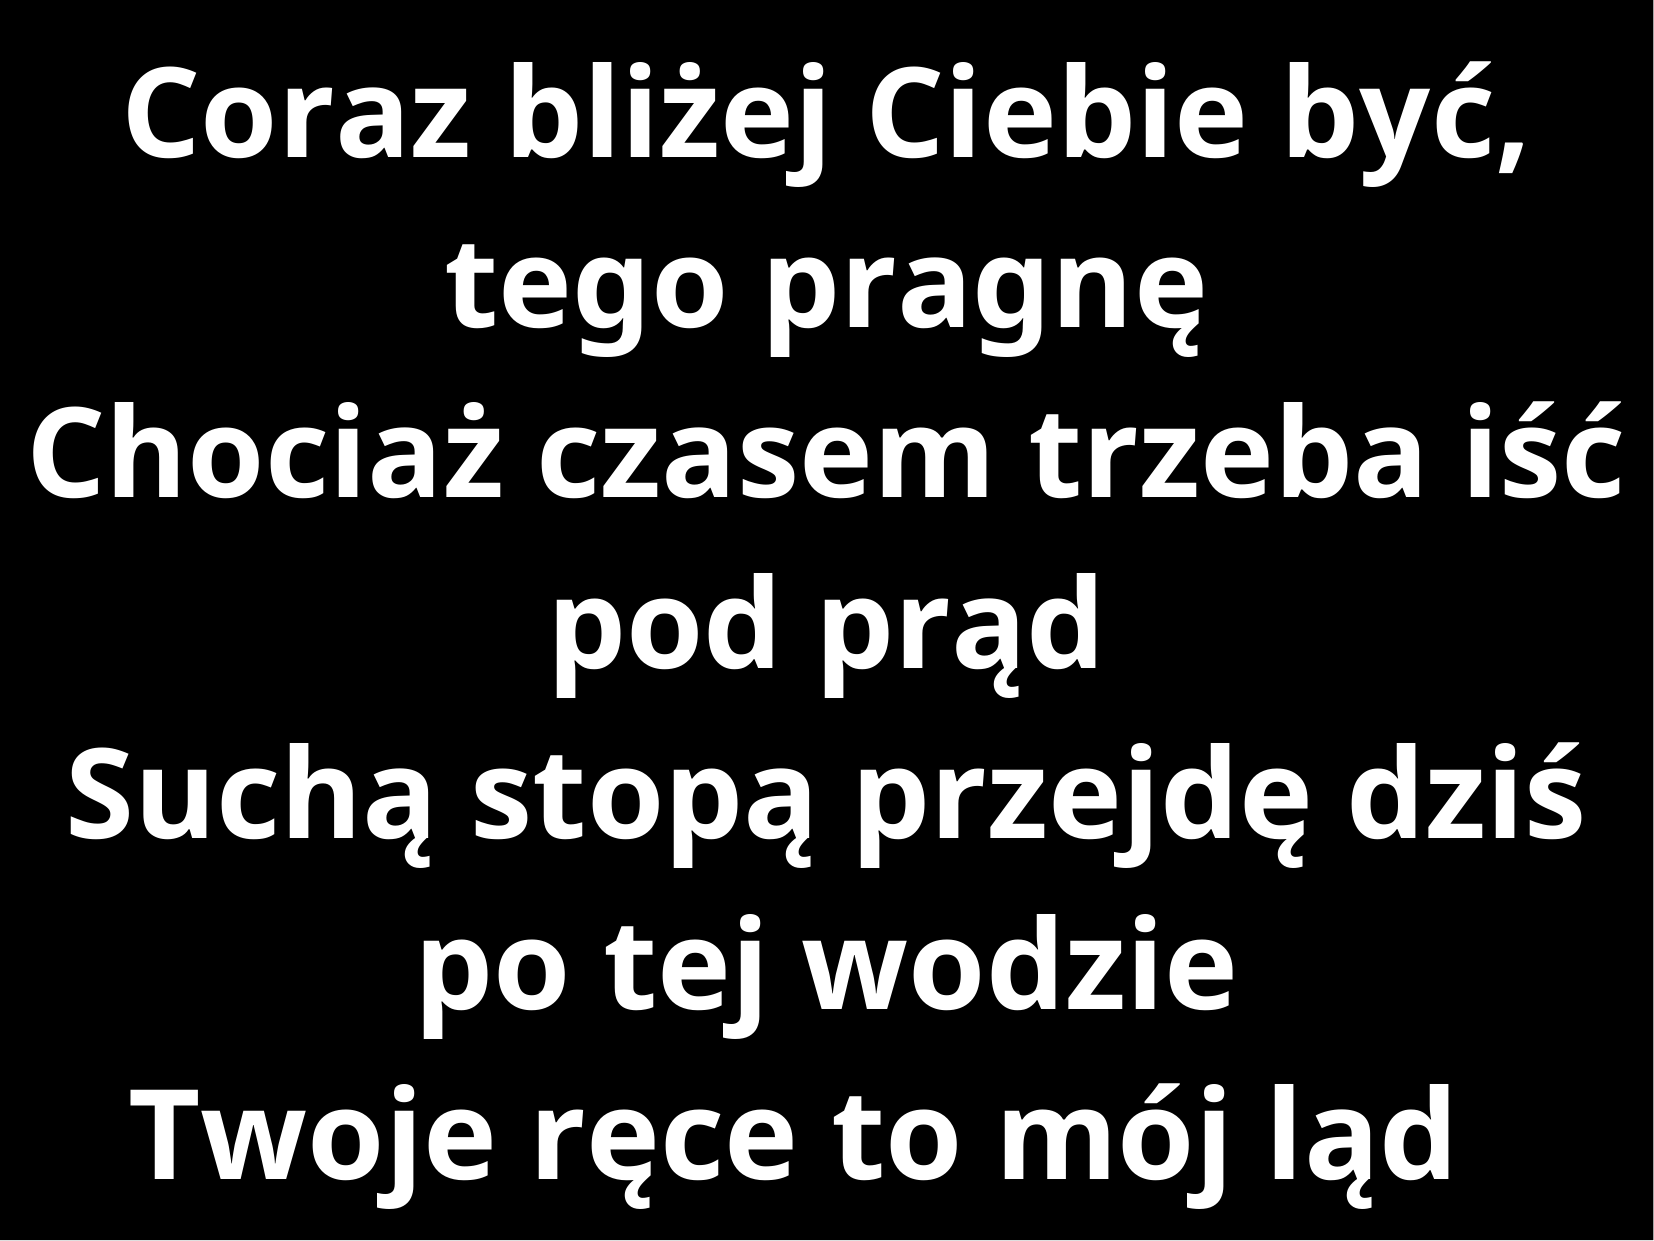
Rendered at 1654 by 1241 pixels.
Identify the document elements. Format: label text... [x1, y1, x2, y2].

title Coraz bliżej Ciebie być, tego pragnę Chociaż czasem trzeba iść pod prąd Suchą stopą przejdę dziś po tej wodzie Twoje ręce to mój ląd [0, 0, 1654, 1241]
